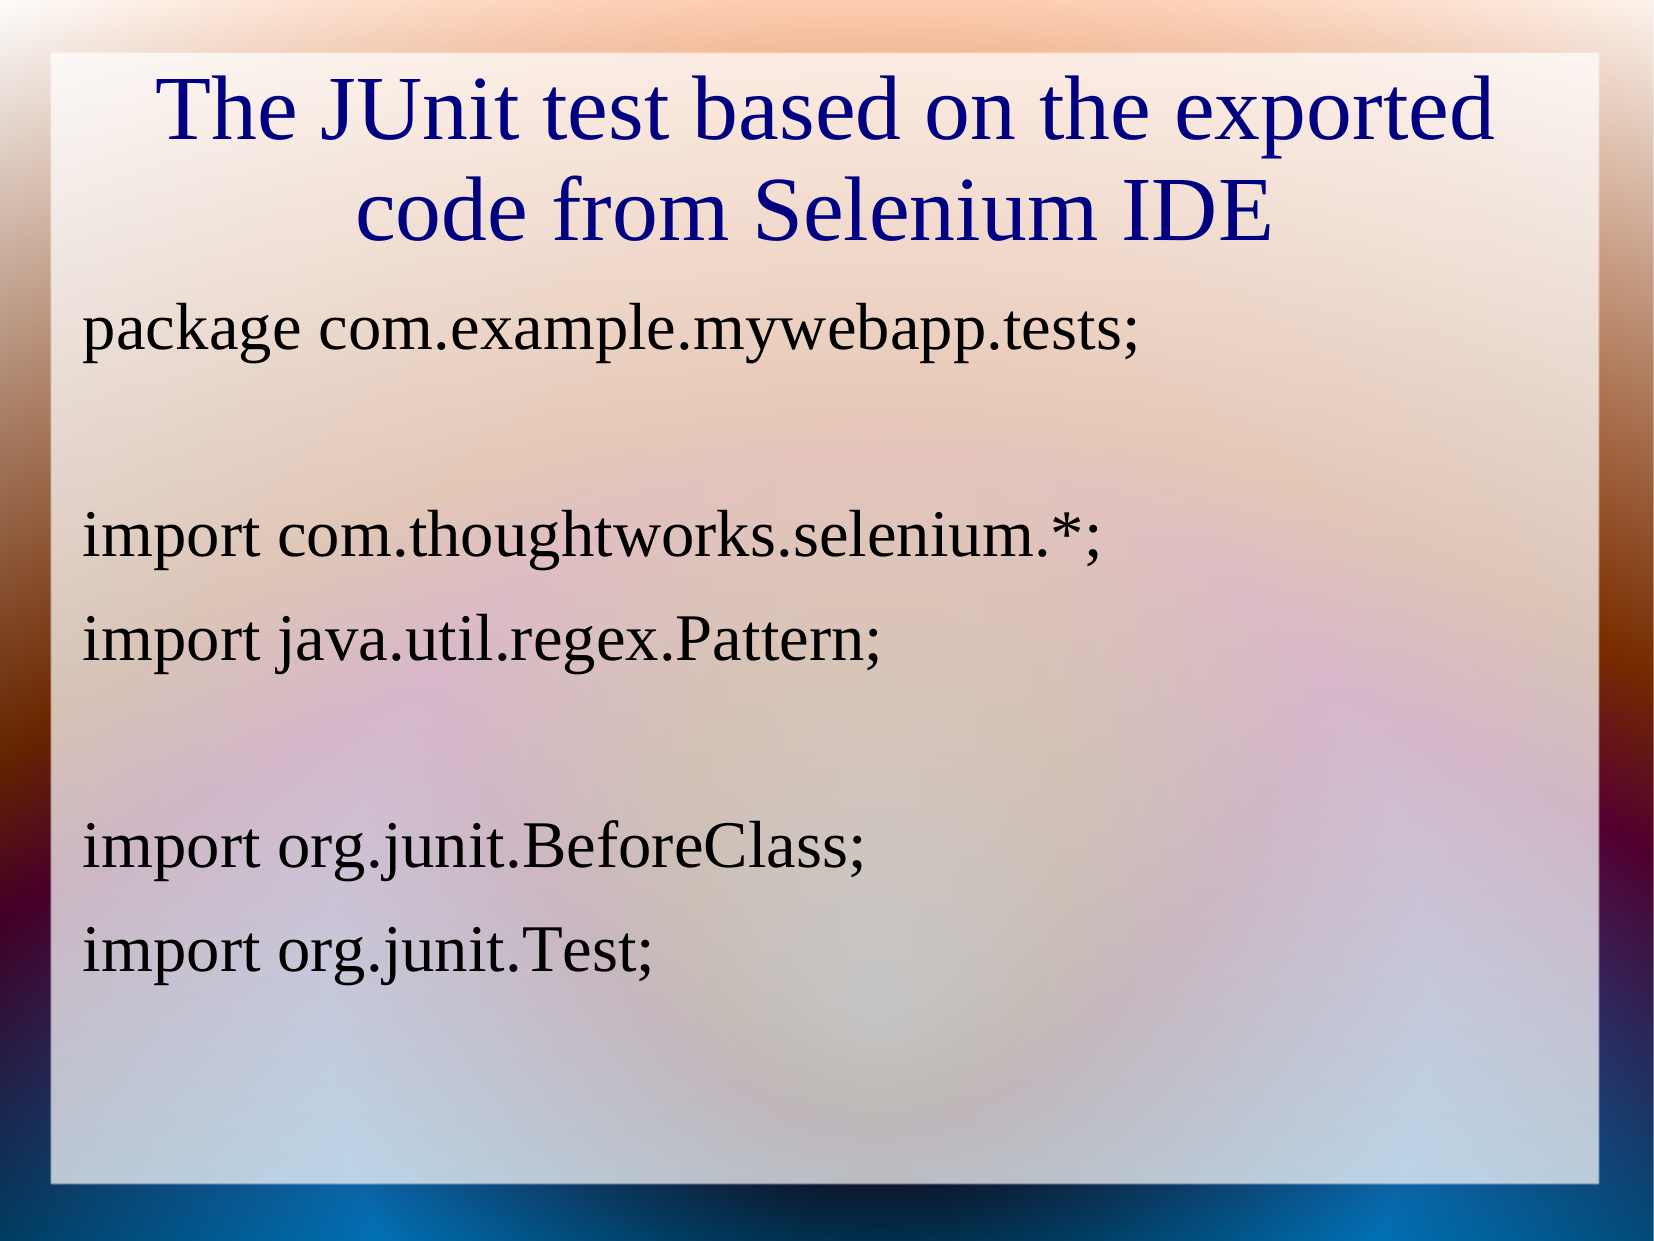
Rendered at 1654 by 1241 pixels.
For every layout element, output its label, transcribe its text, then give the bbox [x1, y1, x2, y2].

list package com.example.mywebapp.tests; import com.thoughtworks.selenium.*; import java.util.regex.Pattern; import org.junit.BeforeClass; import org.junit.Test; [82, 290, 1571, 1090]
picture [0, 0, 1654, 1241]
title The JUnit test based on the exported code from Selenium IDE [82, 55, 1571, 263]
